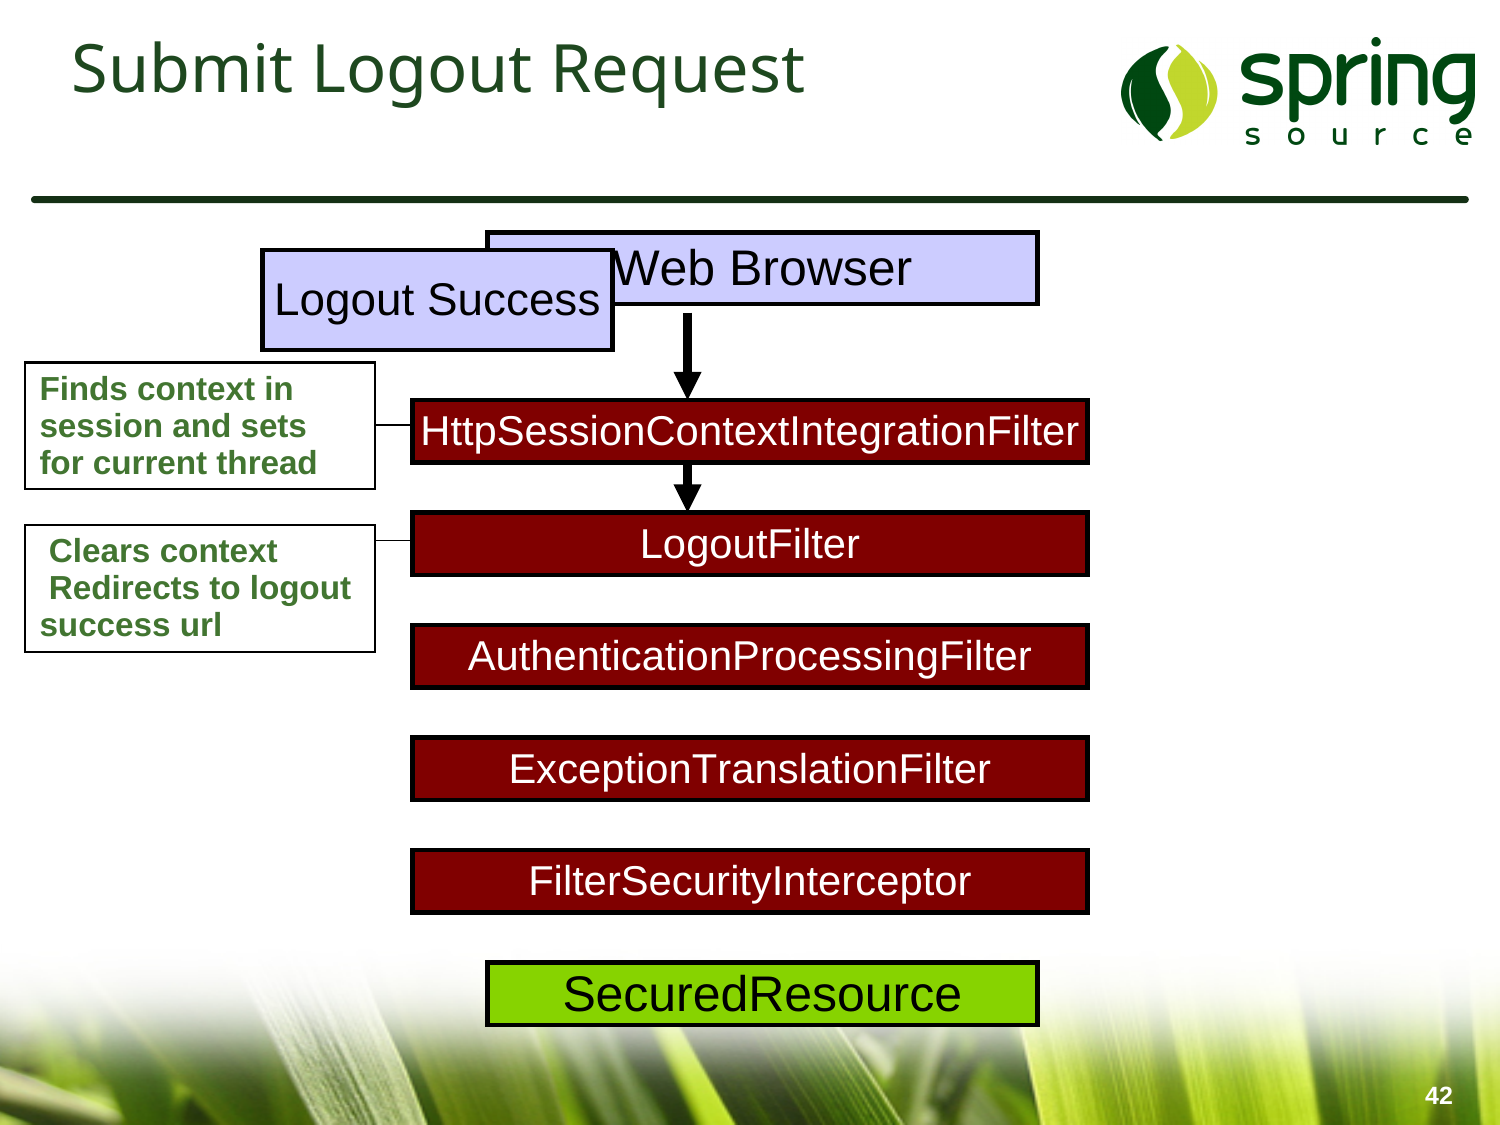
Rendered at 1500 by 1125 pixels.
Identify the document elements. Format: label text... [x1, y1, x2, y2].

text_box LogoutFilter [412, 512, 1088, 575]
picture [0, 944, 1500, 1125]
text_box AuthenticationProcessingFilter [412, 624, 1088, 688]
text_box HttpSessionContextIntegrationFilter [412, 399, 1088, 463]
text_box Web Browser [487, 232, 1038, 304]
text_box Logout Success [262, 249, 613, 351]
text_box Finds context in session and sets for current thread [24, 362, 376, 490]
picture [1121, 37, 1475, 145]
text_box Clears context Redirects to logout success url [24, 525, 376, 652]
text_box FilterSecurityInterceptor [412, 849, 1088, 913]
title Submit Logout Request [56, 13, 1089, 176]
text_box ExceptionTranslationFilter [412, 737, 1088, 800]
text_box SecuredResource [487, 962, 1038, 1025]
